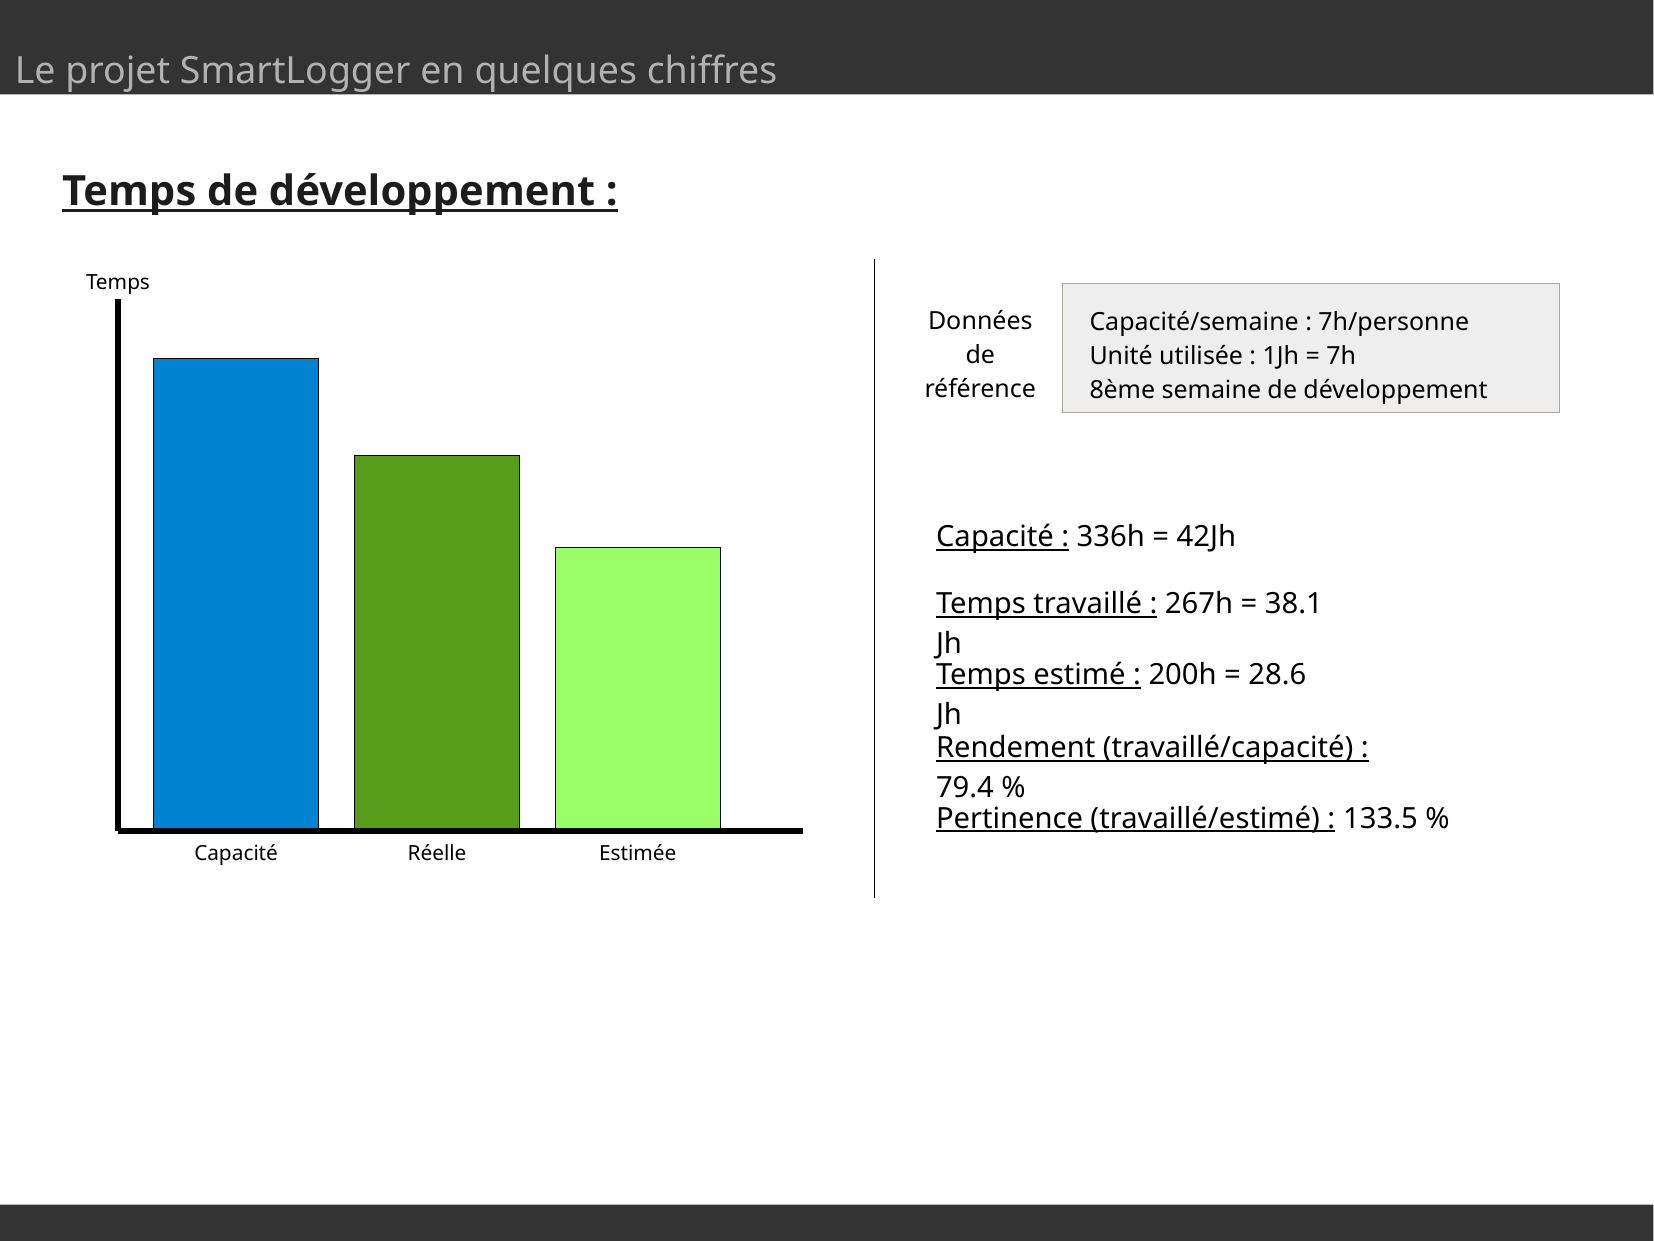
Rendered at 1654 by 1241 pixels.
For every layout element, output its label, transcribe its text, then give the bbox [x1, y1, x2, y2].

text_box [354, 455, 520, 828]
text_box Capacité/semaine : 7h/personne Unité utilisée : 1Jh = 7h 8ème semaine de développement [1074, 296, 1560, 402]
text_box Rendement (travaillé/capacité) : 79.4 % [921, 718, 1465, 768]
text_box Le projet SmartLogger en quelques chiffres [0, 35, 875, 95]
text_box Temps de développement : [47, 153, 650, 218]
text_box Temps travaillé : 267h = 38.1 Jh [921, 575, 1359, 625]
text_box [1062, 283, 1560, 413]
text_box Capacité : 336h = 42Jh [921, 507, 1264, 557]
text_box Pertinence (travaillé/estimé) : 133.5 % [921, 789, 1465, 839]
text_box Données de référence [909, 295, 1052, 398]
text_box Capacité [141, 830, 331, 871]
text_box [0, 0, 1654, 95]
text_box [555, 547, 721, 828]
text_box Estimée [543, 830, 733, 871]
text_box Temps estimé : 200h = 28.6 Jh [921, 646, 1347, 696]
text_box [153, 358, 319, 828]
text_box Réelle [342, 830, 532, 871]
text_box [0, 1204, 1654, 1241]
text_box Temps [23, 259, 213, 300]
